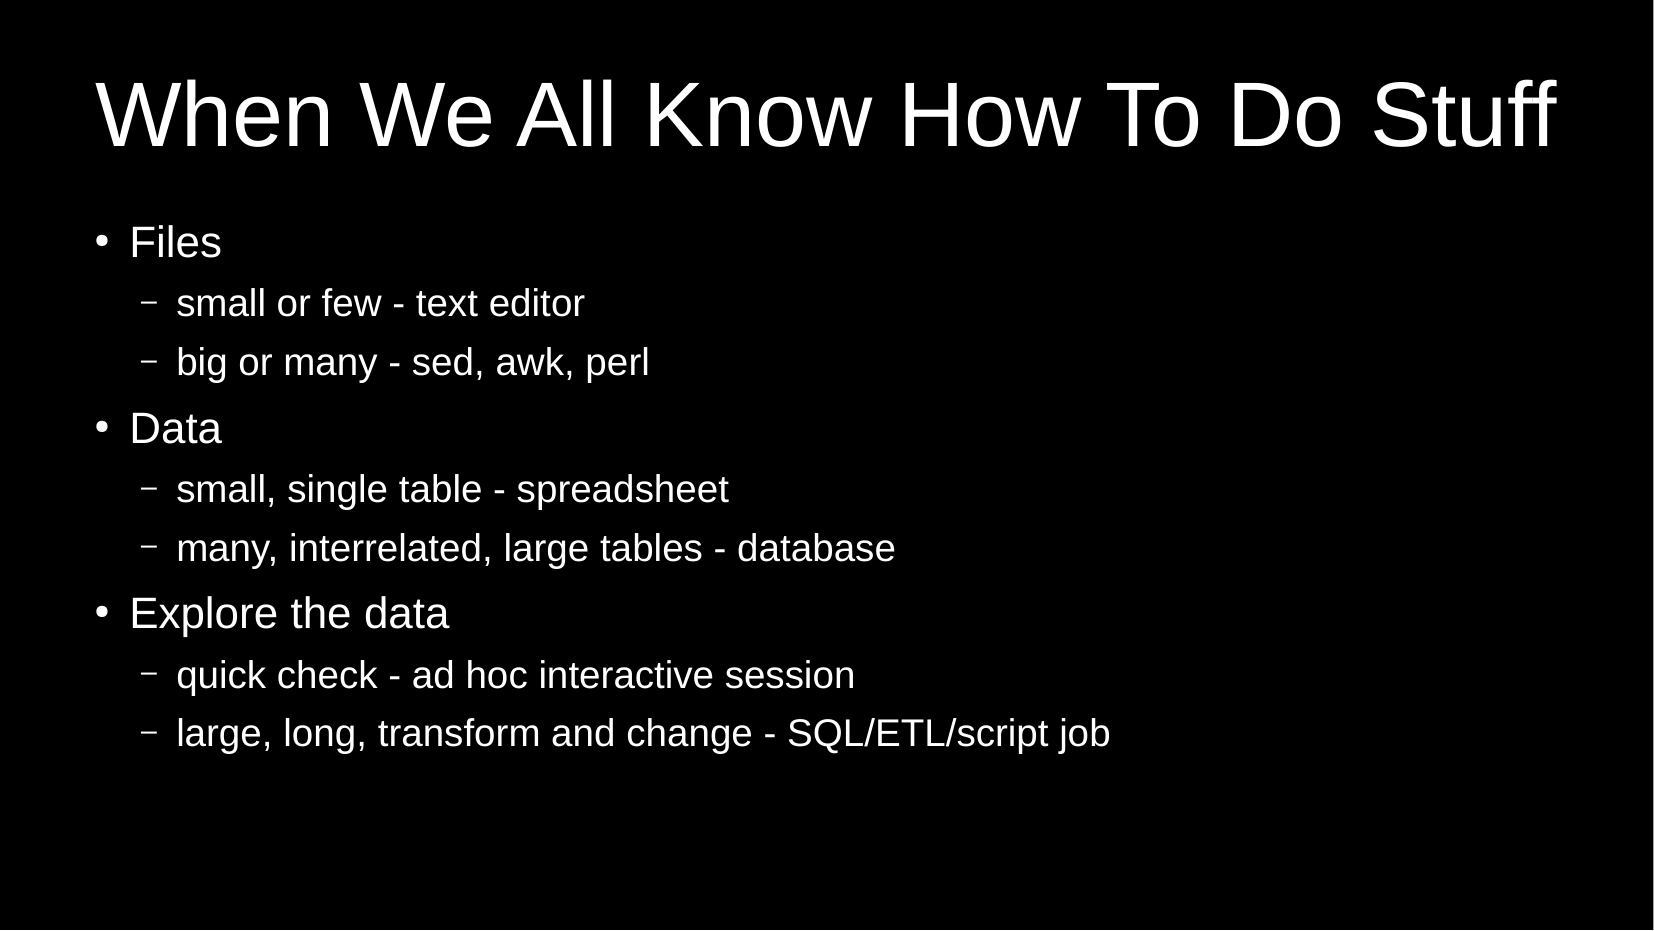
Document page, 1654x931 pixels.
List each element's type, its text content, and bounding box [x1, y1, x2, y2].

title When We All Know How To Do Stuff [82, 37, 1571, 193]
list Files small or few - text editor big or many - sed, awk, perl Data small, single table - spreadsheet many, interrelated, large tables - database Explore the data quick check - ad hoc interactive session large, long, transform and change - SQL/ETL/script job [82, 217, 1571, 758]
